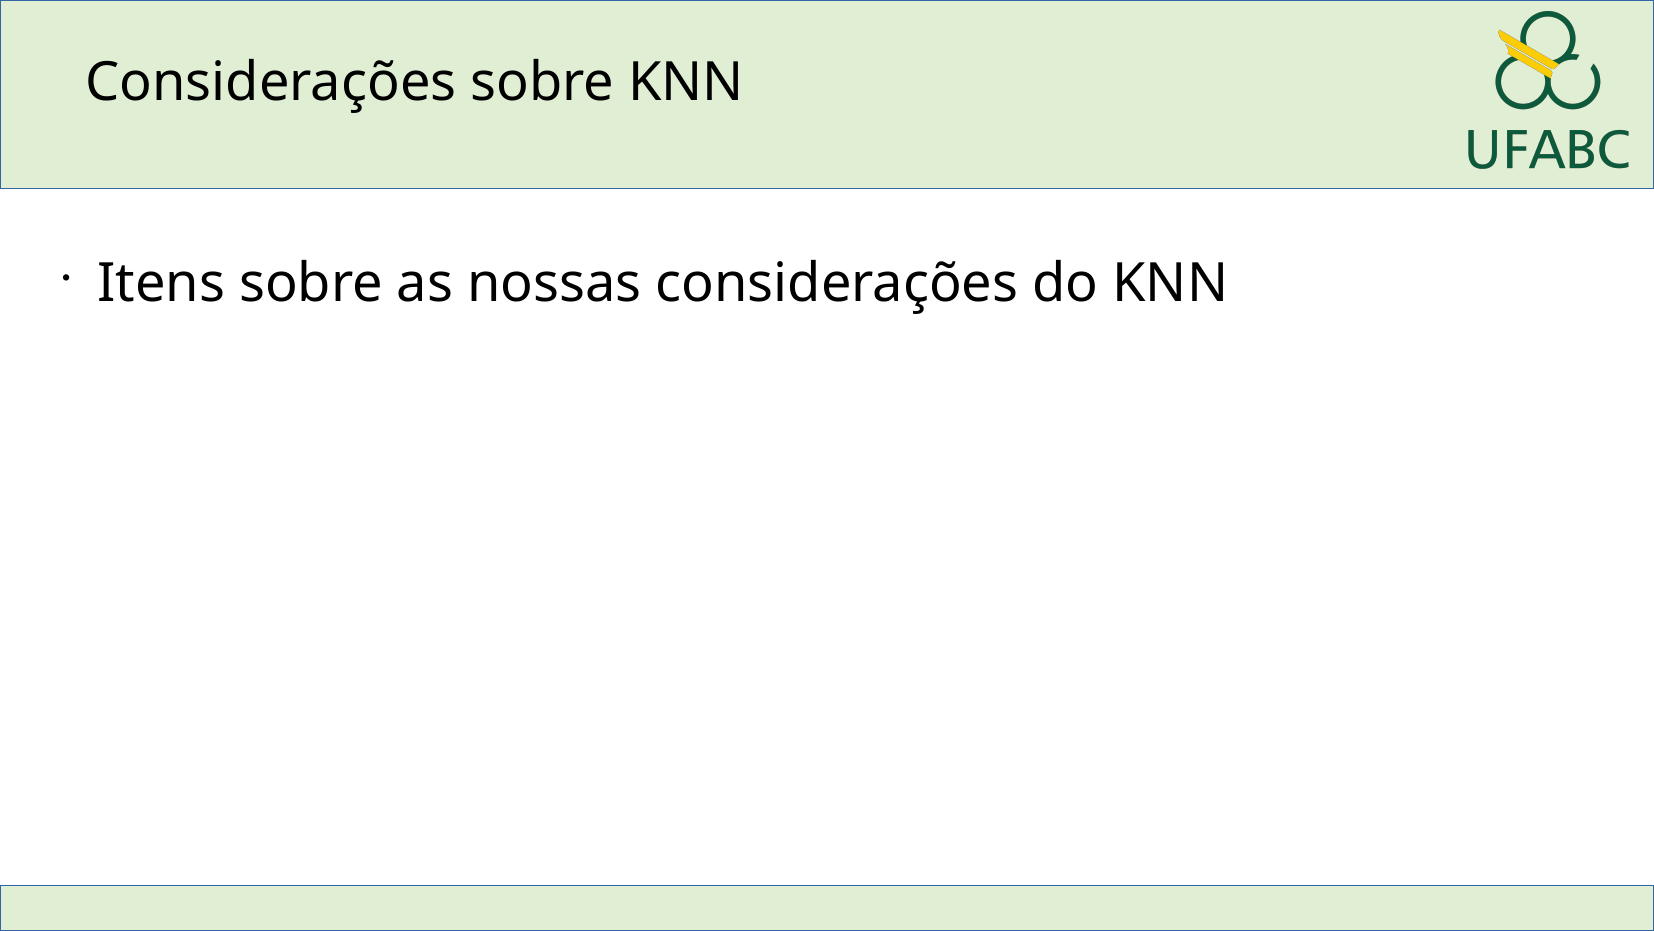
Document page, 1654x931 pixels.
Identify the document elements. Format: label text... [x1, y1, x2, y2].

text_box Considerações sobre KNN [70, 35, 769, 137]
text_box Itens sobre as nossas considerações do KNN [47, 236, 1548, 733]
text_box [0, 0, 1654, 189]
picture [1464, 11, 1630, 181]
text_box [0, 885, 1654, 931]
